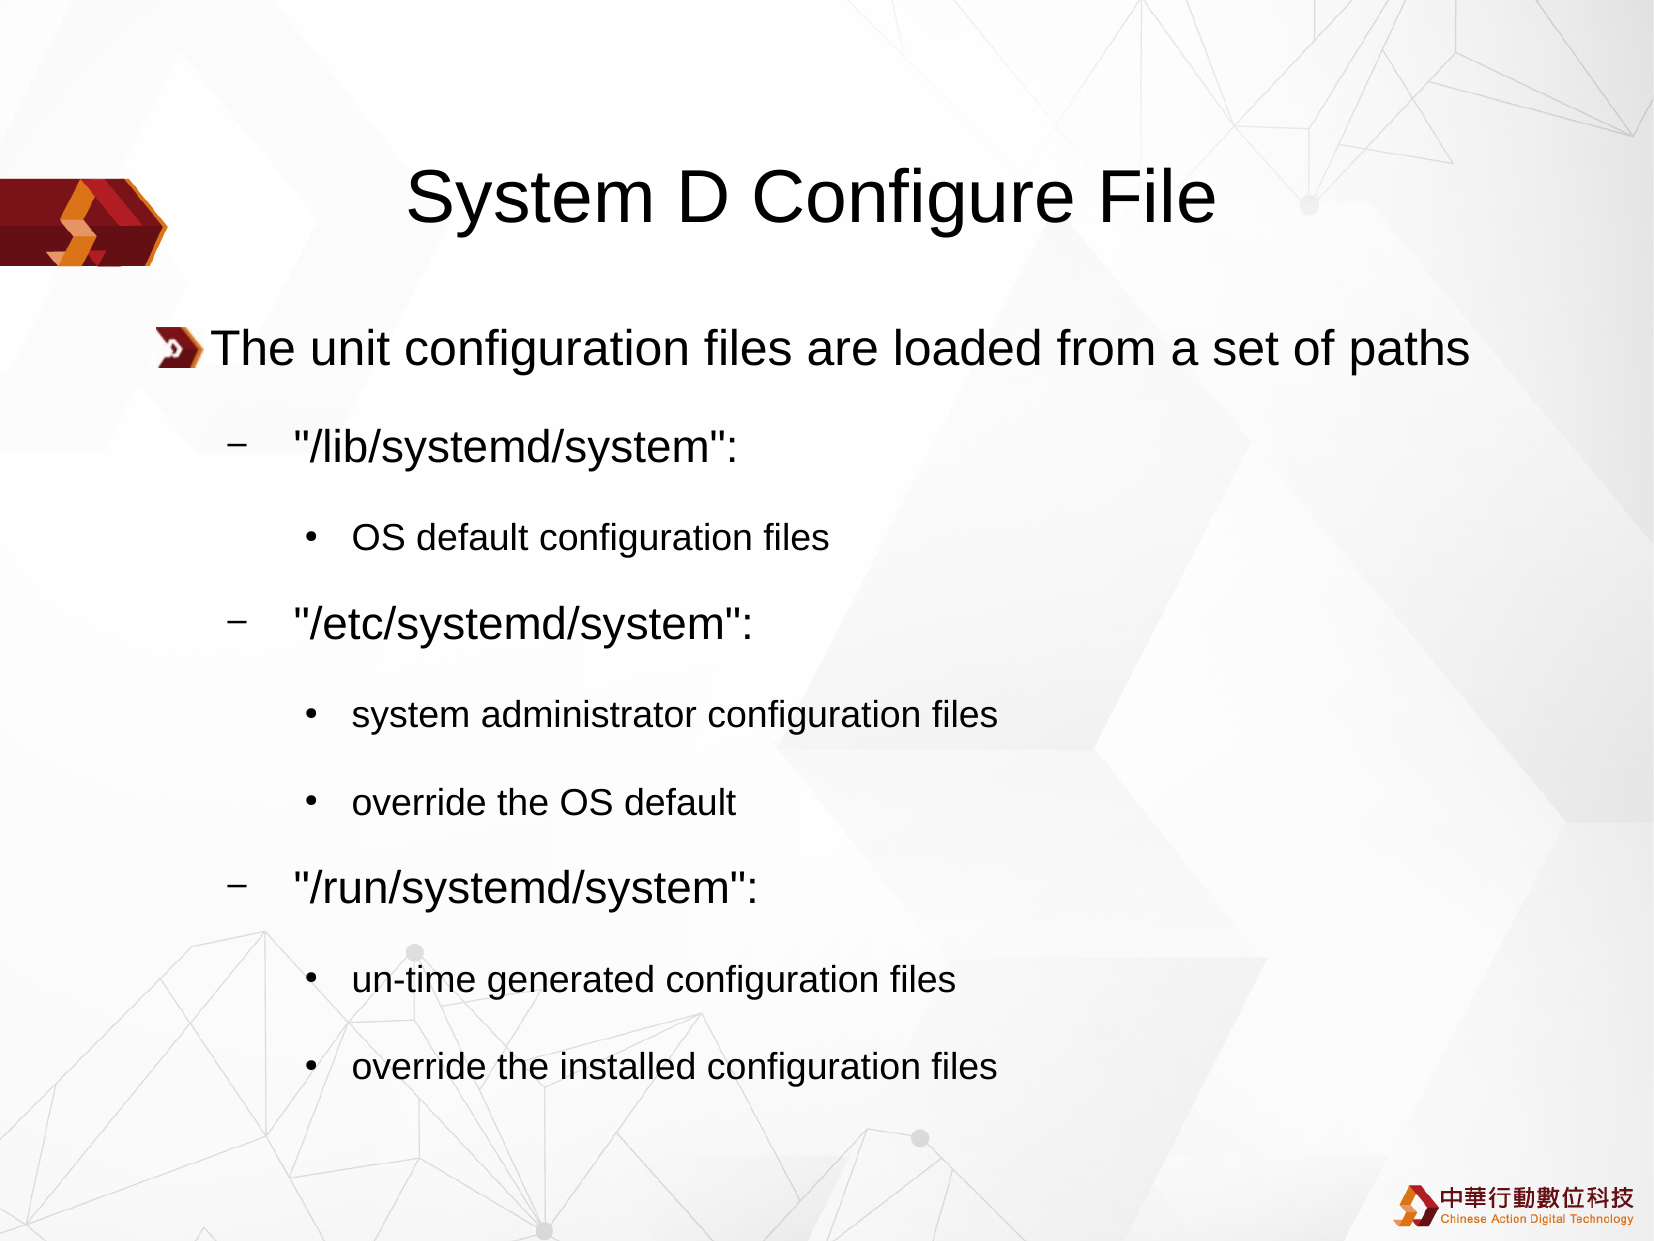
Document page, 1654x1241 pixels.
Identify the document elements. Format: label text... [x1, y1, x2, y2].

picture [0, 0, 1654, 1241]
list The unit configuration files are loaded from a set of paths "/lib/systemd/system": OS default configuration files "/etc/systemd/system": system administrator configuration files override the OS default "/run/systemd/system": un-time generated configuration files override the installed configuration files [118, 319, 1571, 1088]
title System D Configure File [118, 112, 1506, 281]
